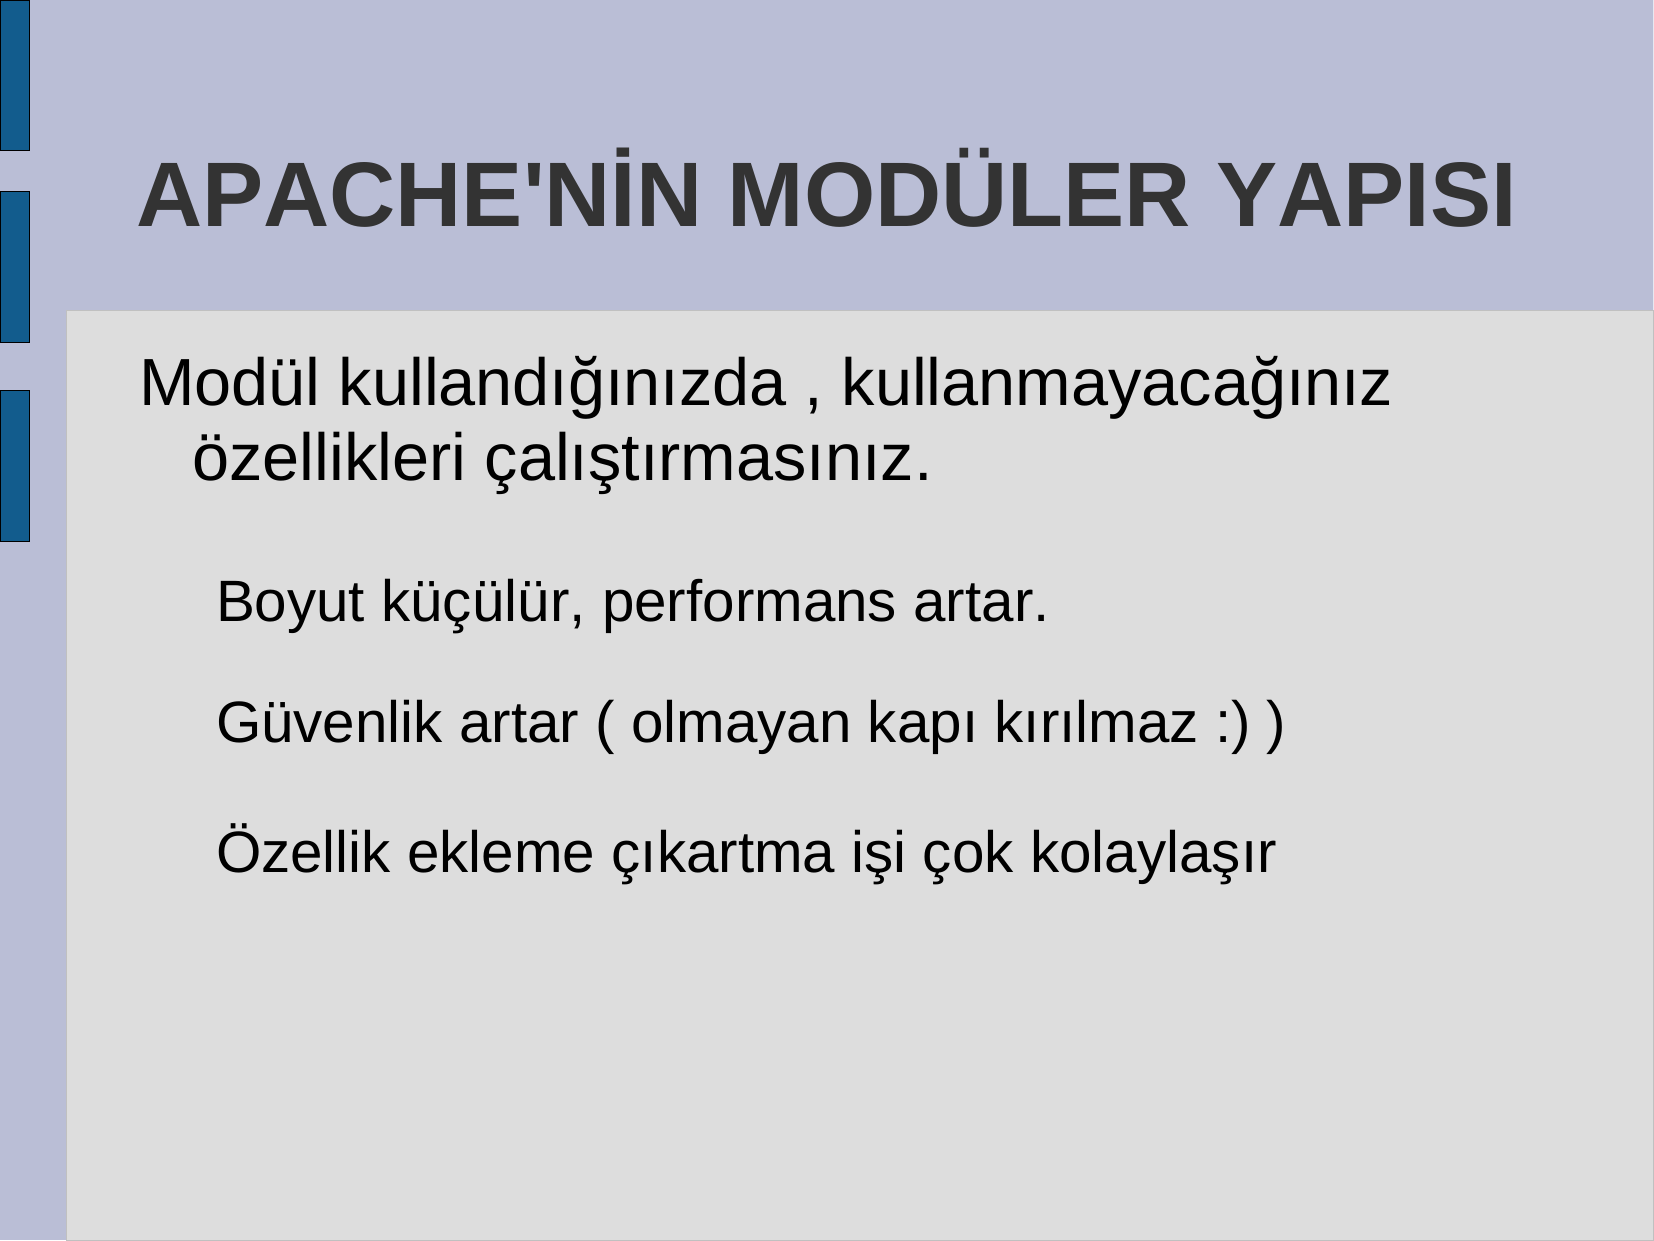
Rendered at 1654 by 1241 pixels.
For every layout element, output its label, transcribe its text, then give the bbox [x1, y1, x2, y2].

title APACHE'NİN MODÜLER YAPISI [121, 87, 1534, 302]
list Modül kullandığınızda , kullanmayacağınız özellikleri çalıştırmasınız. Boyut küçülür, performans artar. Güvenlik artar ( olmayan kapı kırılmaz :) ) Özellik ekleme çıkartma işi çok kolaylaşır [121, 344, 1625, 1127]
